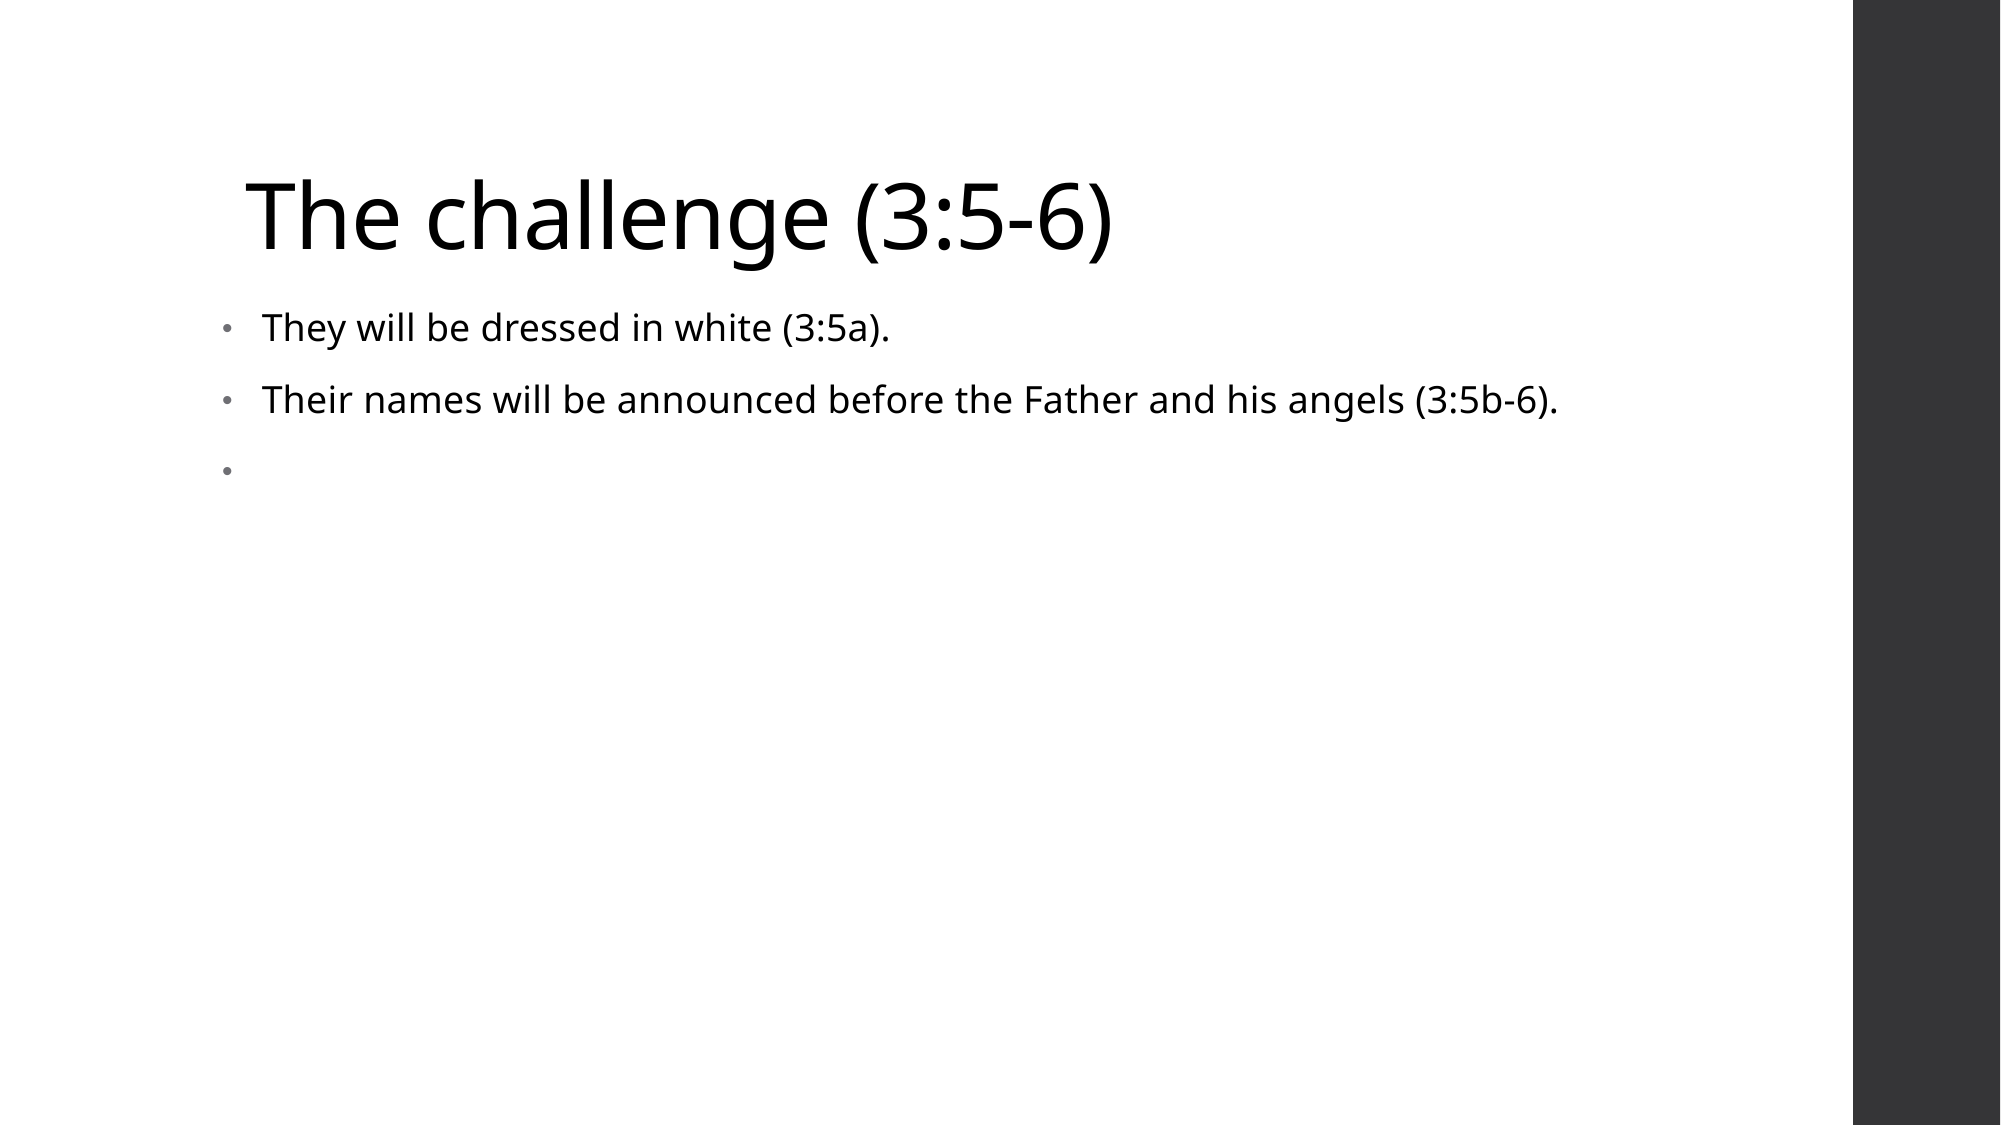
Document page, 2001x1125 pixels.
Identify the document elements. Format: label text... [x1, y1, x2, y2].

title The challenge (3:5-6) [206, 60, 1797, 278]
list They will be dressed in white (3:5a). Their names will be announced before the Father and his angels (3:5b-6). [206, 299, 1617, 1014]
